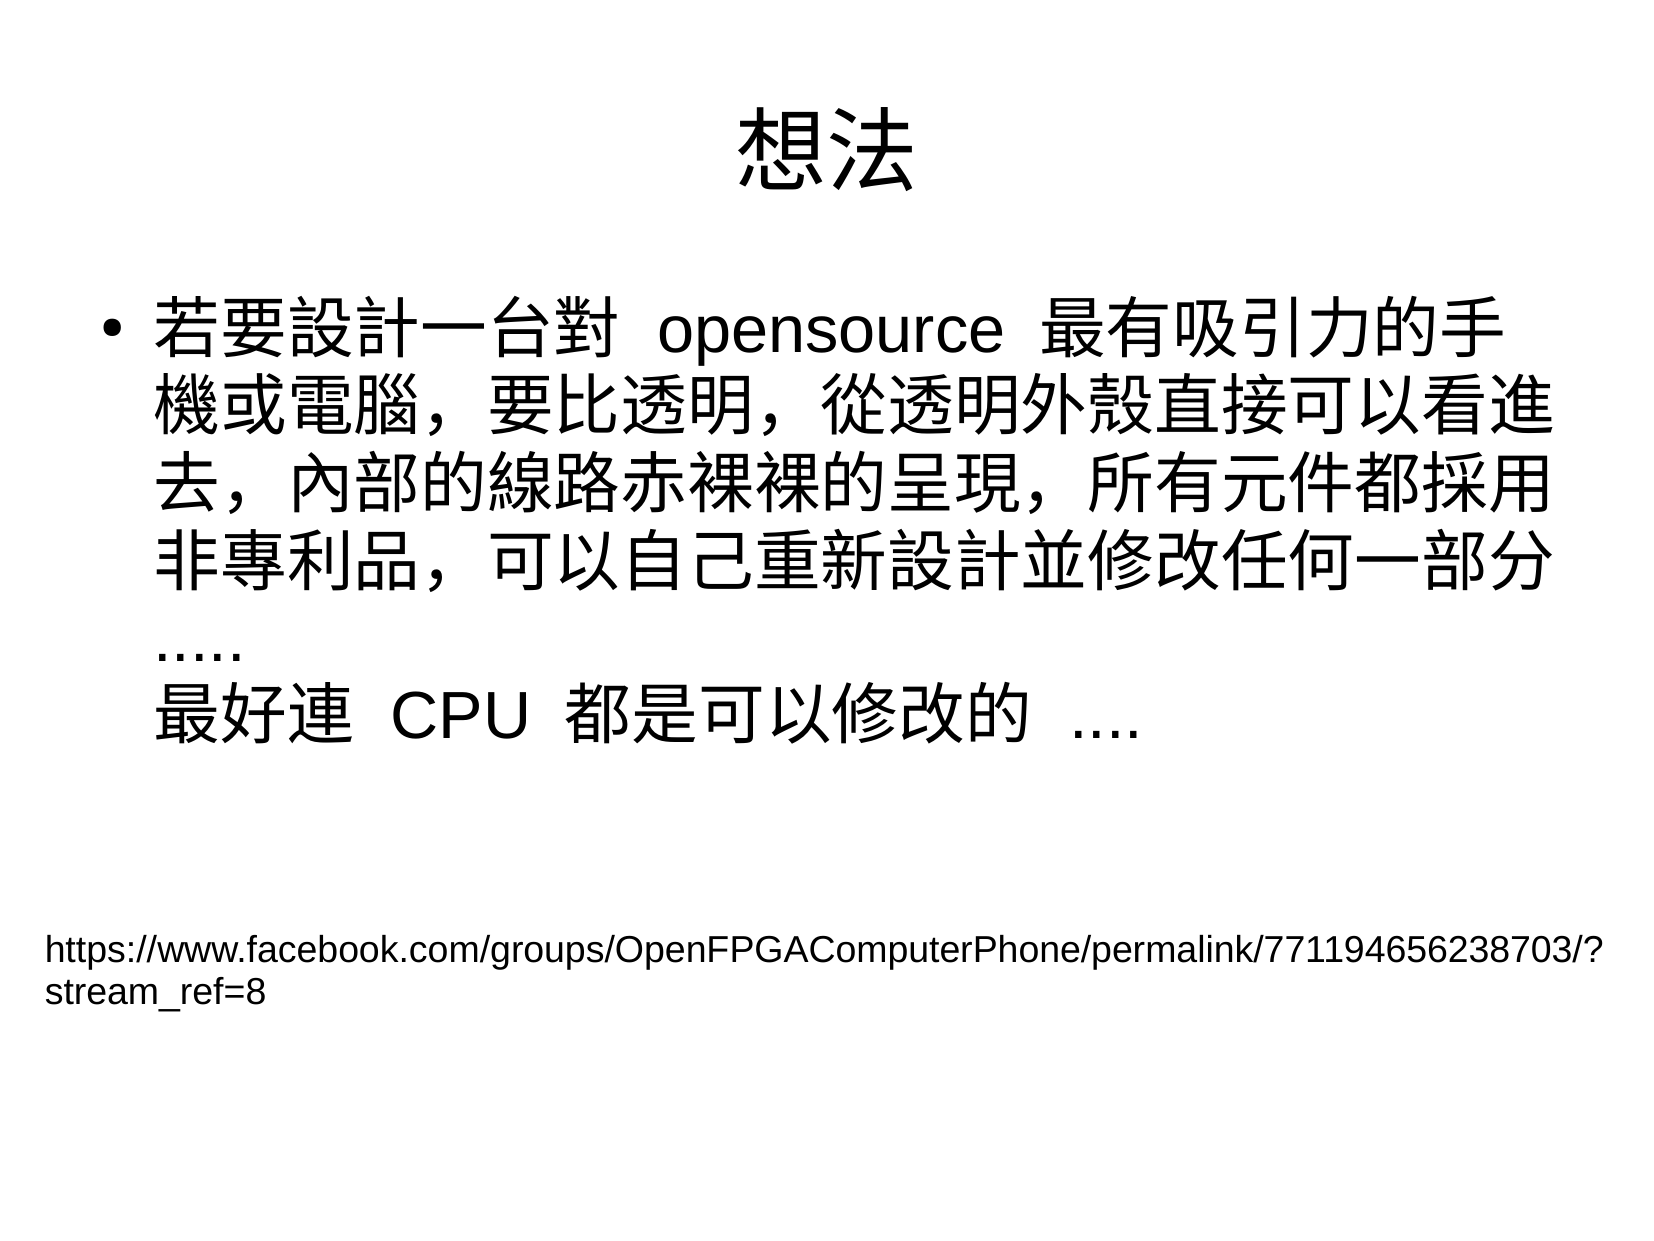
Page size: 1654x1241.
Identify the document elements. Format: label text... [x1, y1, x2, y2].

title 想法 [82, 49, 1571, 257]
list 若要設計一台對 opensource 最有吸引力的手機或電腦，要比透明，從透明外殼直接可以看進去，內部的線路赤裸裸的呈現，所有元件都採用非專利品，可以自己重新設計並修改任何一部分 ..... 最好連 CPU 都是可以修改的 .... [82, 290, 1571, 921]
text_box https://www.facebook.com/groups/OpenFPGAComputerPhone/permalink/771194656238703/?stream_ref=8 [30, 921, 1622, 1021]
